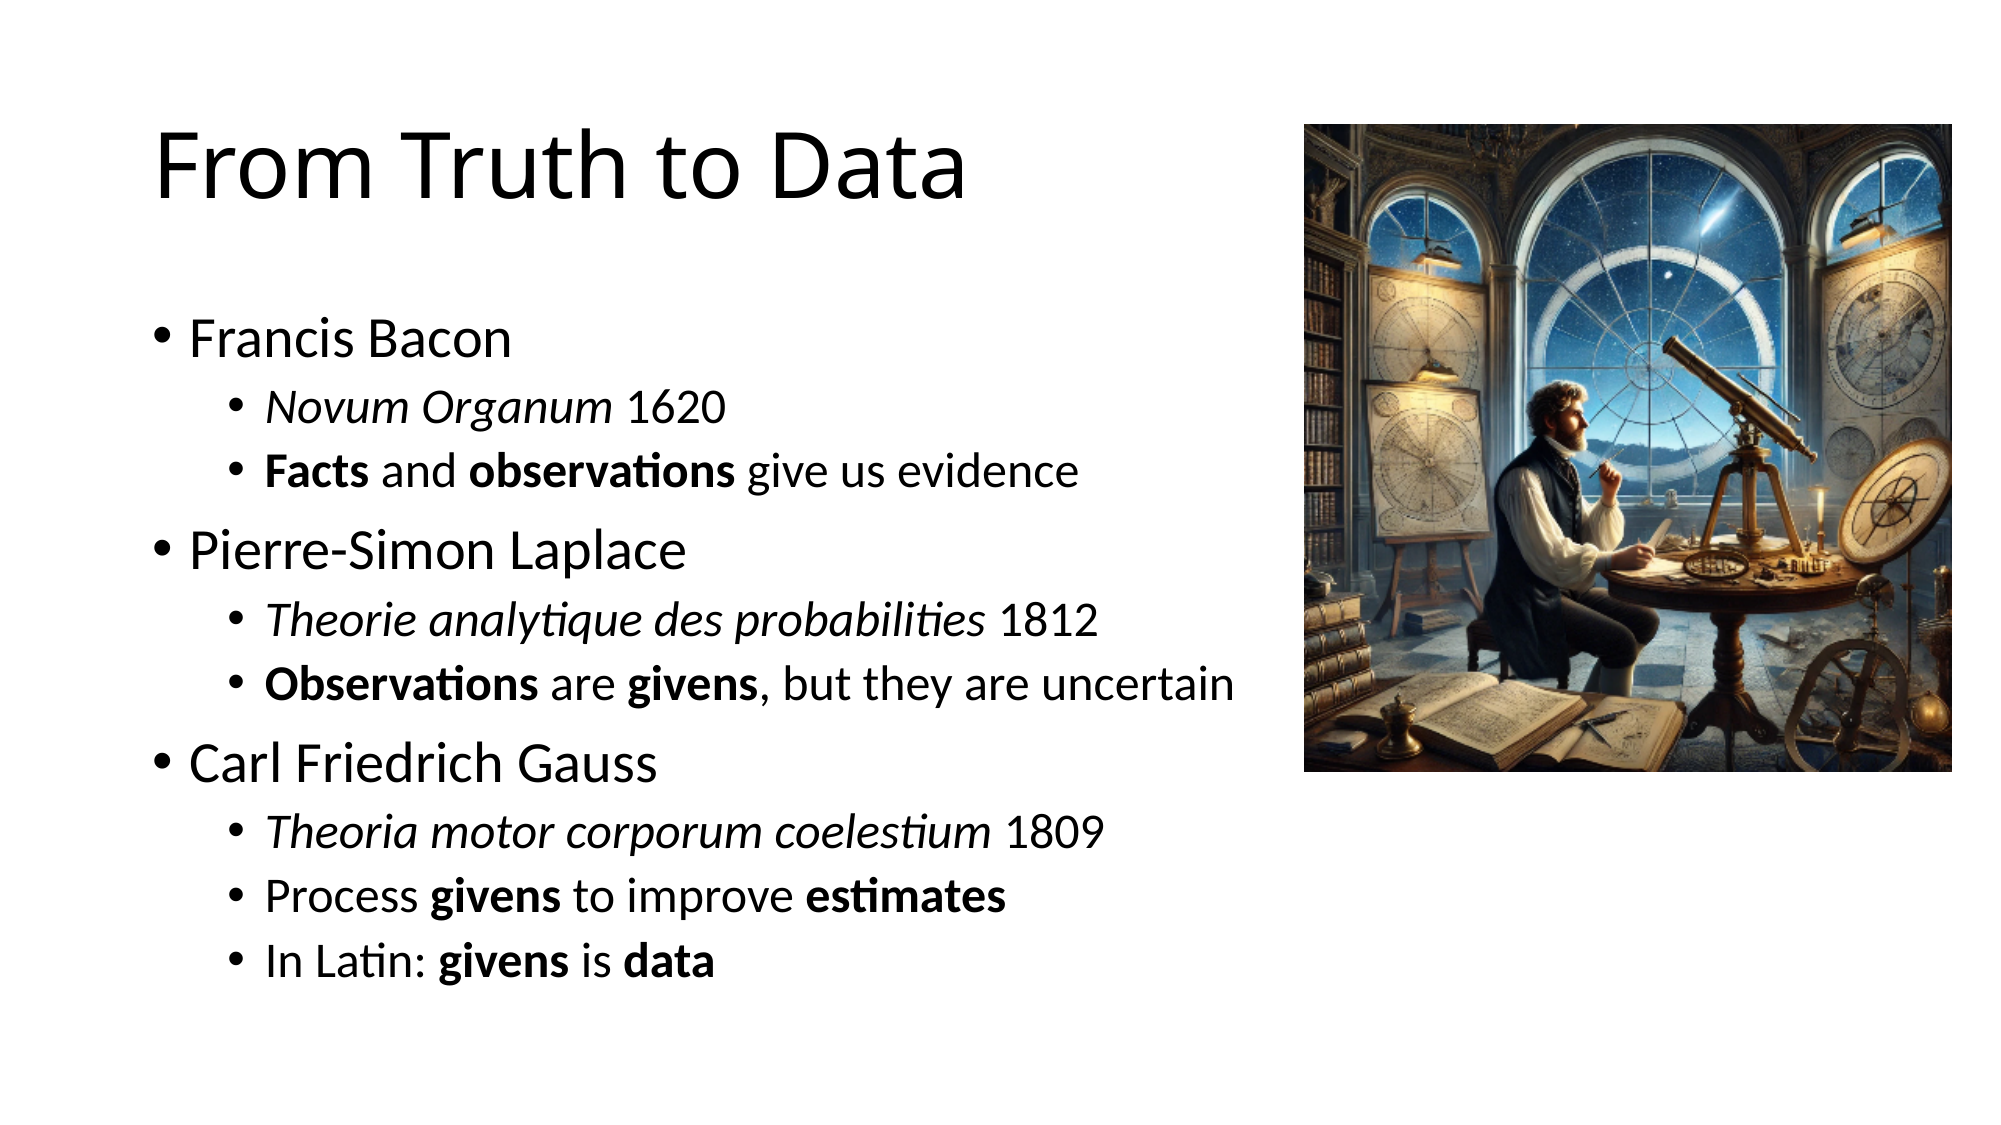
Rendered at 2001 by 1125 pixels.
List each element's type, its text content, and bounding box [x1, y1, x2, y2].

title From Truth to Data [137, 59, 1863, 278]
list Francis Bacon Novum Organum 1620 Facts and observations give us evidence Pierre-Simon Laplace Theorie analytique des probabilities 1812 Observations are givens, but they are uncertain Carl Friedrich Gauss Theoria motor corporum coelestium 1809 Process givens to improve estimates In Latin: givens is data [137, 299, 1256, 1014]
picture [1304, 124, 1952, 772]
